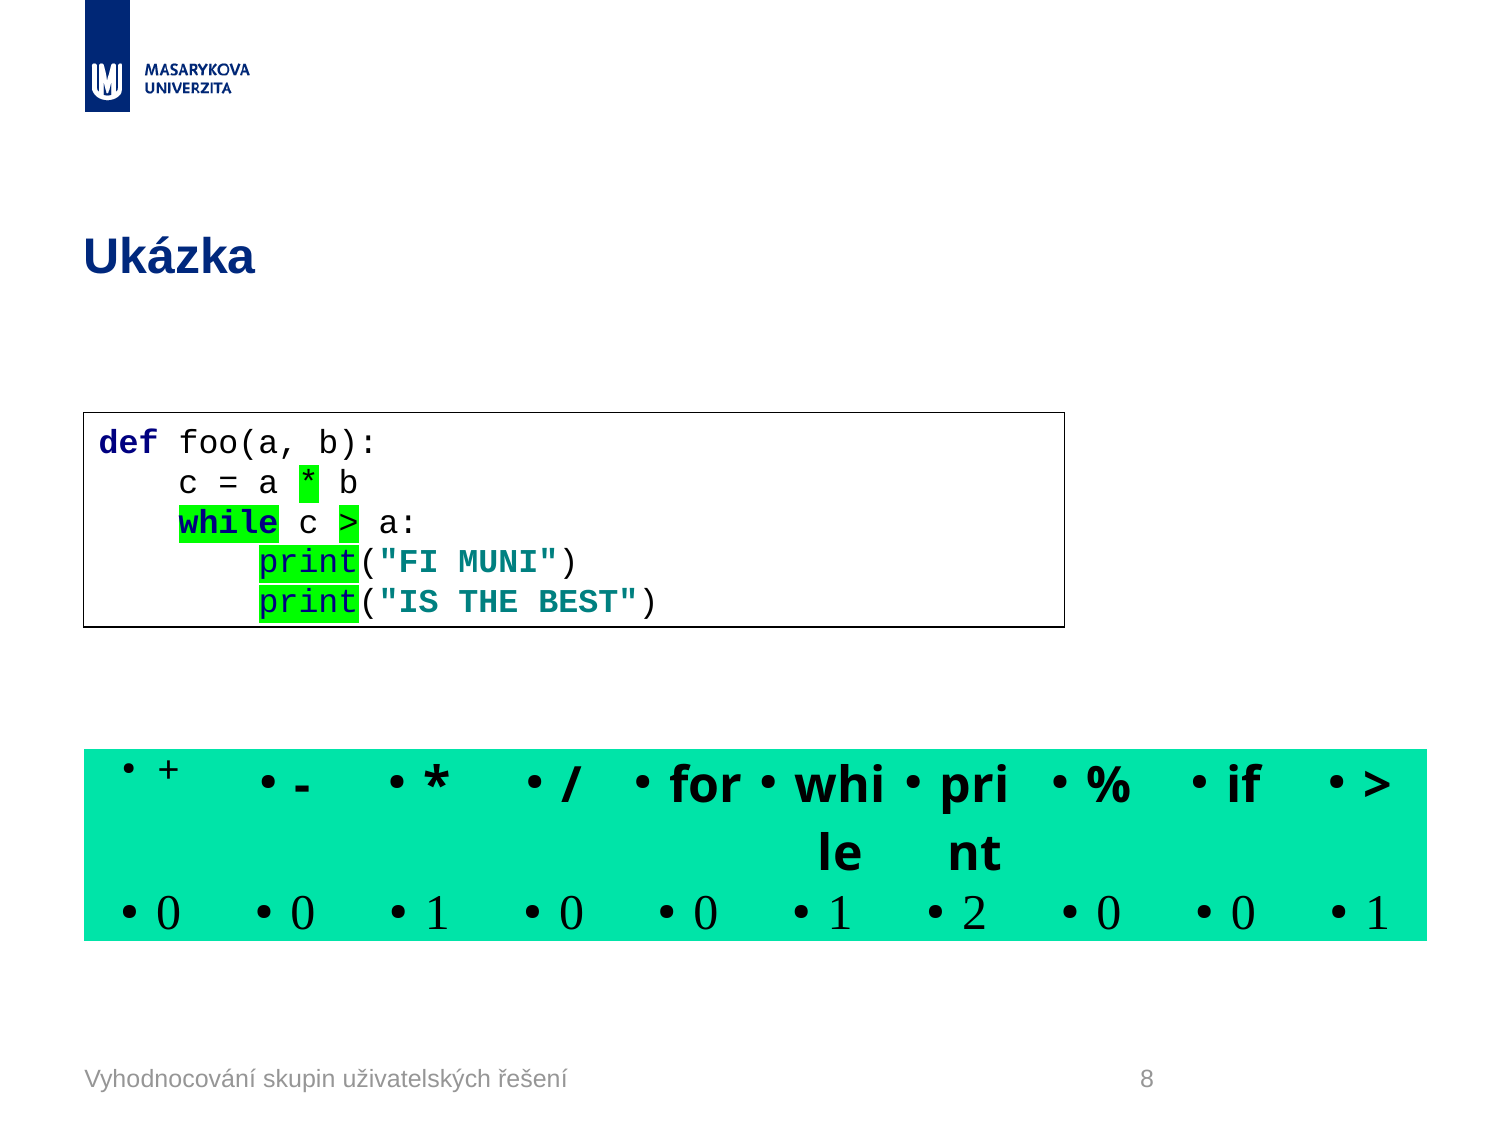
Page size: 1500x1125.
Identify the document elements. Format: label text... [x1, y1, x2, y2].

table_cell 1 [1293, 885, 1427, 941]
title Ukázka [83, 184, 1411, 291]
text_box Vyhodnocování skupin uživatelských řešení [69, 1025, 1104, 1101]
table_cell 0 [218, 885, 352, 941]
table_header - [218, 749, 352, 885]
table_header + [84, 749, 218, 885]
text_box 8 [1125, 1025, 1428, 1101]
table_cell 0 [1158, 885, 1293, 941]
text_box def foo(a, b): c = a * b while c > a: print("FI MUNI") print("IS THE BEST") [84, 412, 1065, 627]
table_cell 2 [890, 885, 1024, 941]
table_header > [1293, 749, 1427, 885]
table_header * [352, 749, 487, 885]
table_cell 0 [487, 885, 621, 941]
table_header if [1158, 749, 1293, 885]
table_cell 1 [755, 885, 890, 941]
table_header while [755, 749, 890, 885]
table_cell 0 [1024, 885, 1158, 941]
table_header / [487, 749, 621, 885]
table_header for [621, 749, 755, 885]
table_header print [890, 749, 1024, 885]
table_cell 0 [84, 885, 218, 941]
table_cell 0 [621, 885, 755, 941]
table_cell 1 [352, 885, 487, 941]
table_header % [1024, 749, 1158, 885]
